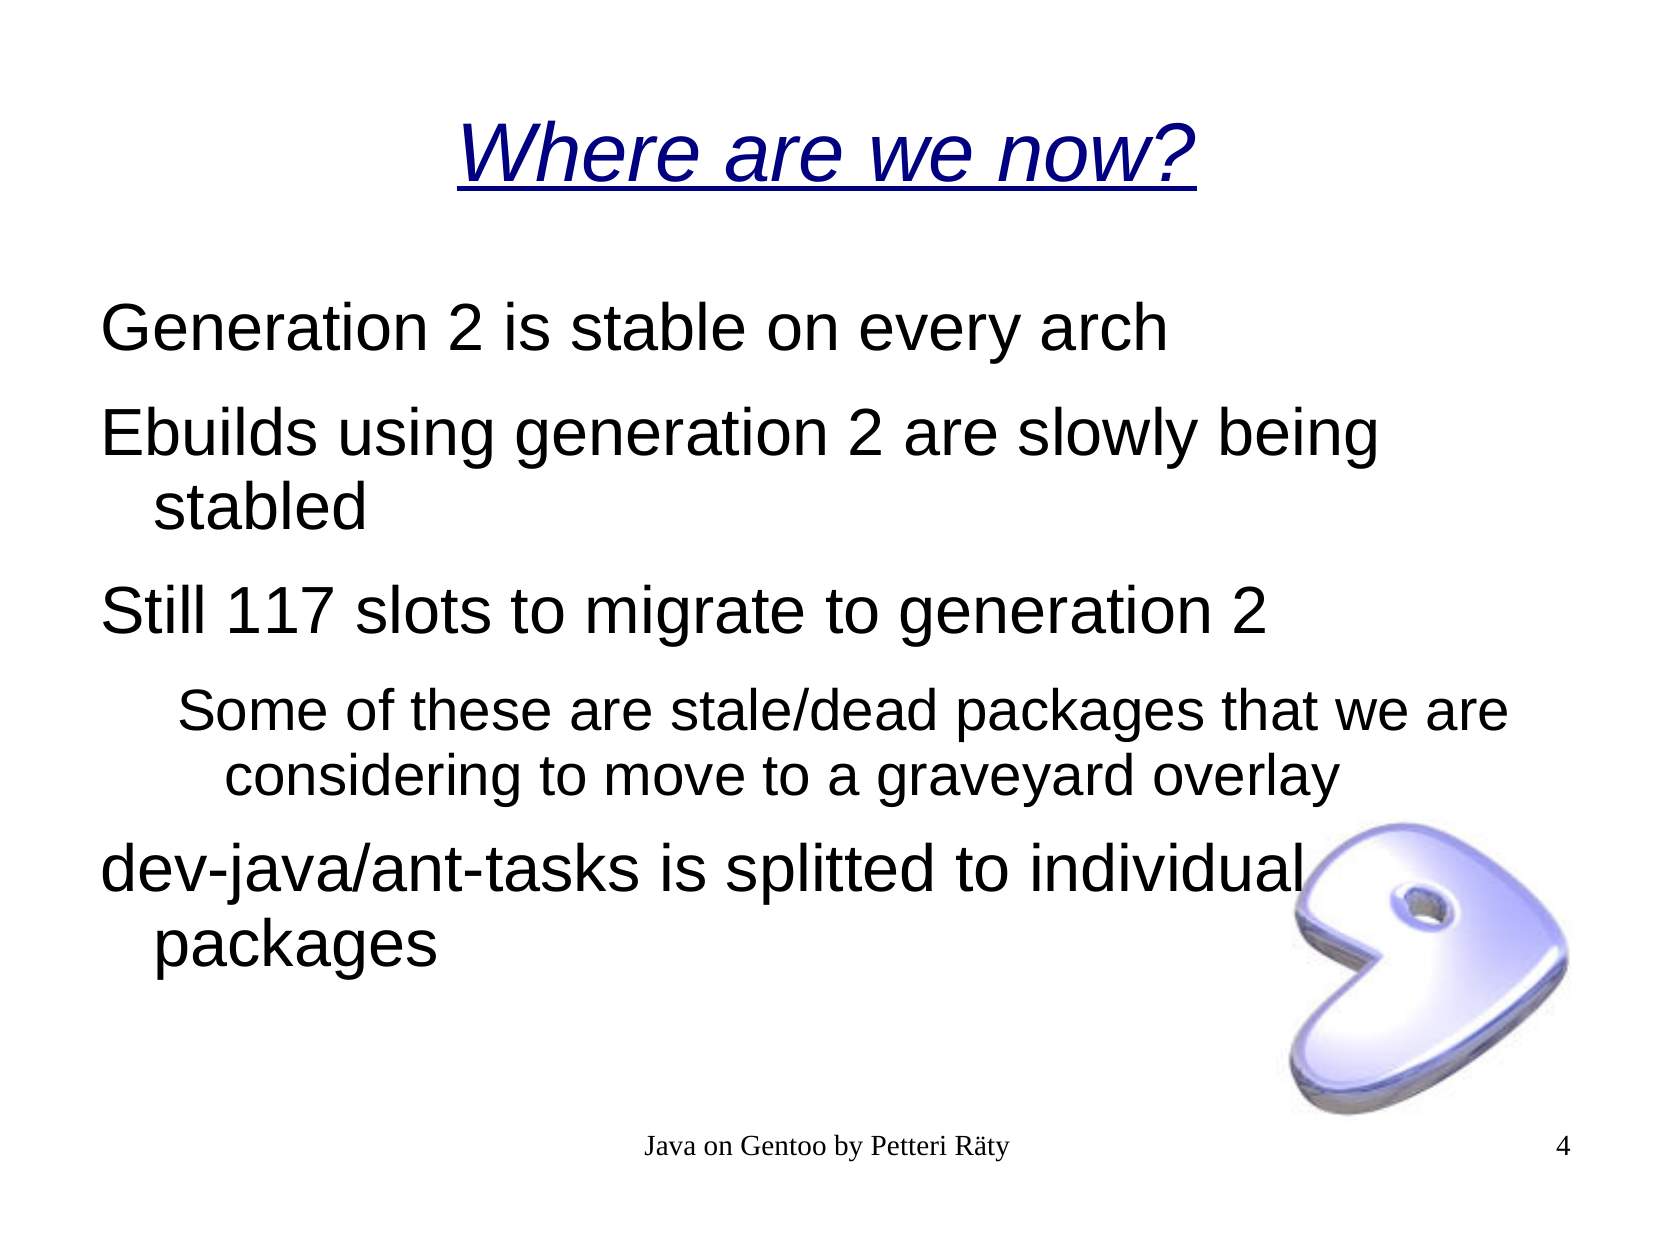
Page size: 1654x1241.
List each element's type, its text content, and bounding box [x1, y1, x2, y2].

list Generation 2 is stable on every arch Ebuilds using generation 2 are slowly being stabled Still 117 slots to migrate to generation 2 Some of these are stale/dead packages that we are considering to move to a graveyard overlay dev-java/ant-tasks is splitted to individual packages [82, 290, 1571, 1094]
title Where are we now? [82, 56, 1571, 250]
picture [1275, 818, 1576, 1125]
